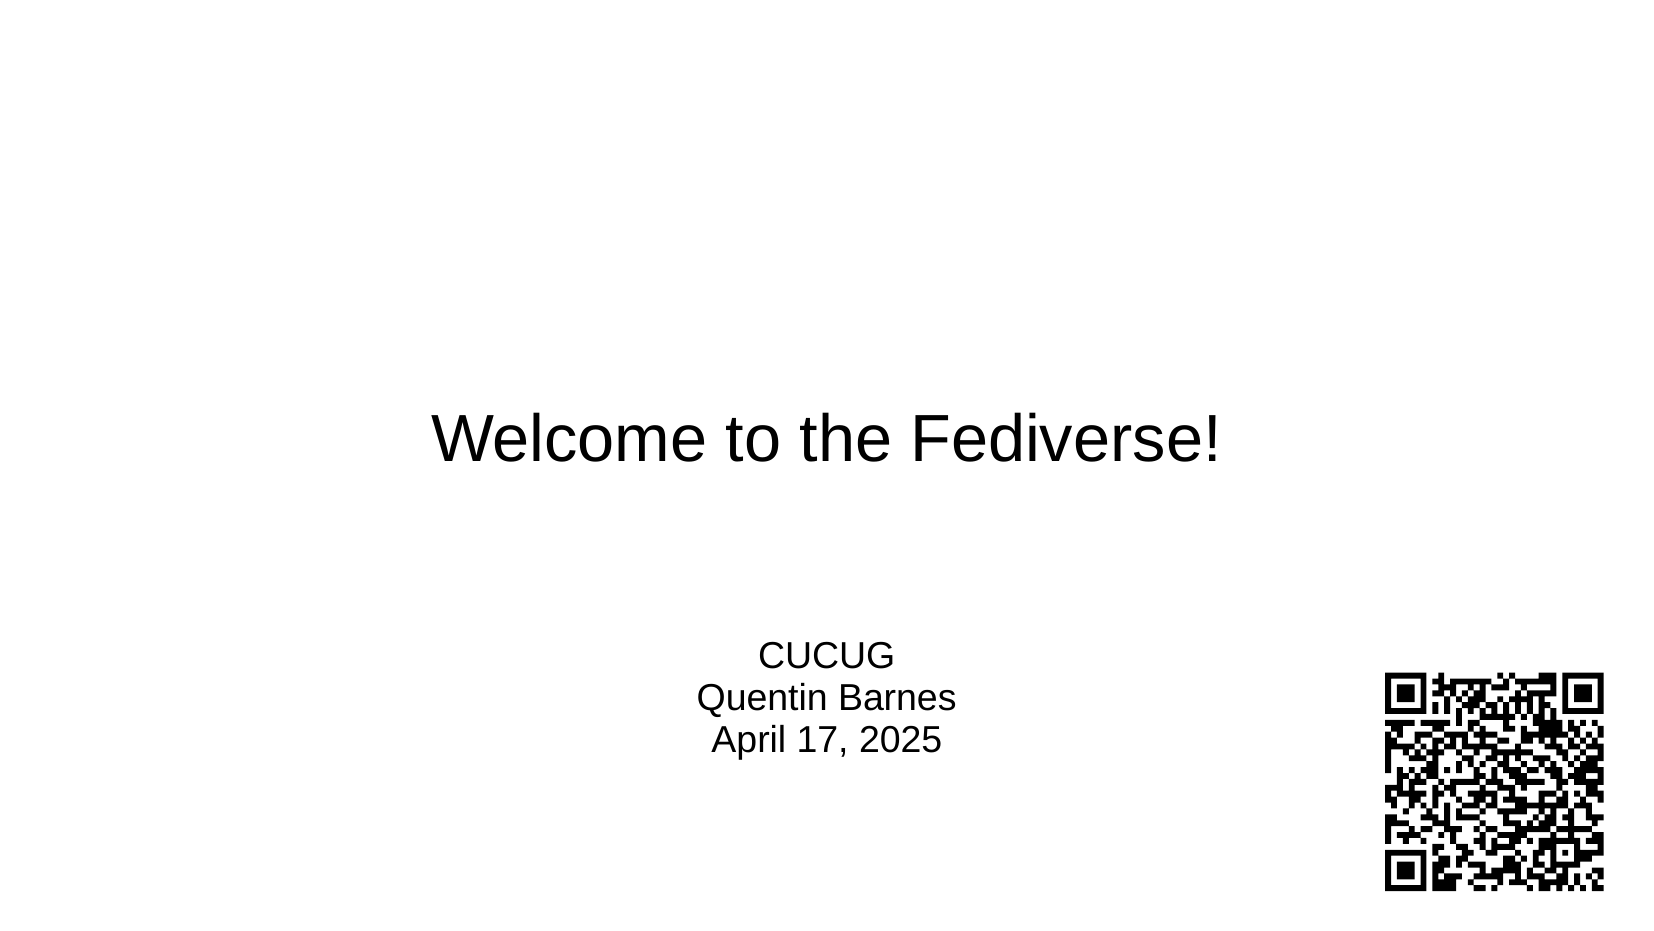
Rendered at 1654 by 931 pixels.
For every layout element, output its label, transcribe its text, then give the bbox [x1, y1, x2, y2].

subtitle Welcome to the Fediverse! CUCUG Quentin Barnes April 17, 2025 [82, 37, 1571, 901]
picture [1376, 663, 1613, 901]
